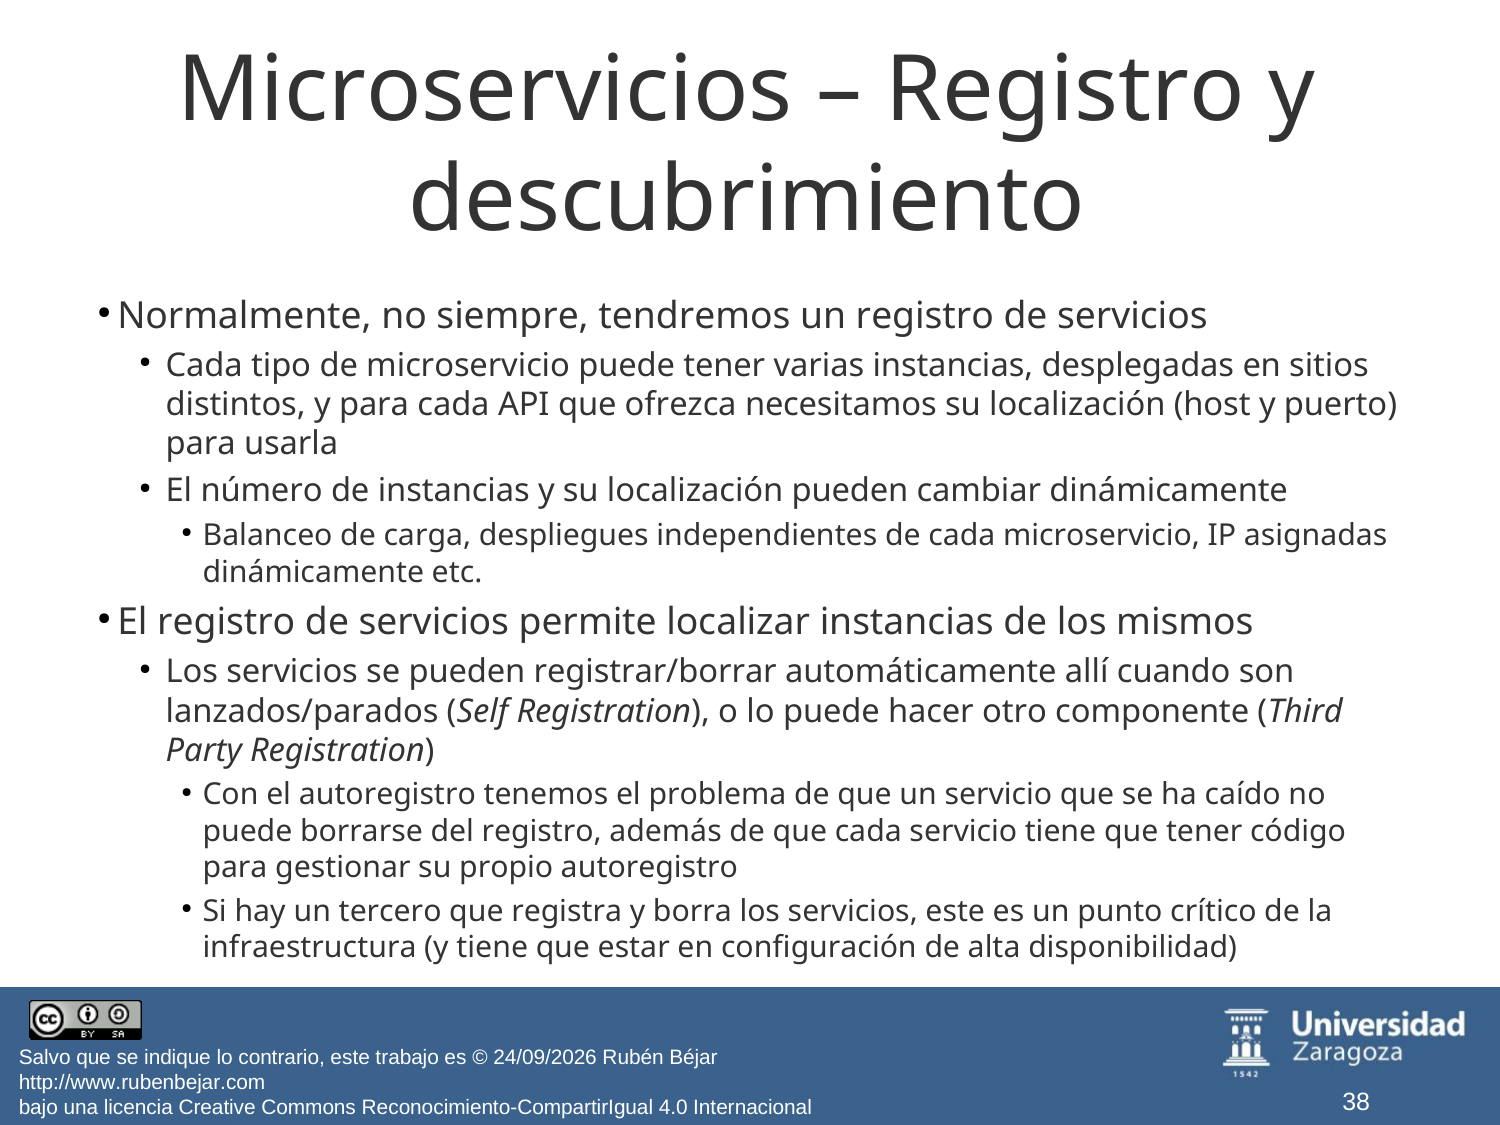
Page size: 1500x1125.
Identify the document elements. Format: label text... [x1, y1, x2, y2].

picture [0, 987, 1500, 1125]
list Normalmente, no siempre, tendremos un registro de servicios Cada tipo de microservicio puede tener varias instancias, desplegadas en sitios distintos, y para cada API que ofrezca necesitamos su localización (host y puerto) para usarla El número de instancias y su localización pueden cambiar dinámicamente Balanceo de carga, despliegues independientes de cada microservicio, IP asignadas dinámicamente etc. El registro de servicios permite localizar instancias de los mismos Los servicios se pueden registrar/borrar automáticamente allí cuando son lanzados/parados (Self Registration), o lo puede hacer otro componente (Third Party Registration) Con el autoregistro tenemos el problema de que un servicio que se ha caído no puede borrarse del registro, además de que cada servicio tiene que tener código para gestionar su propio autoregistro Si hay un tercero que registra y borra los servicios, este es un punto crítico de la infraestructura (y tiene que estar en configuración de alta disponibilidad) [82, 283, 1418, 981]
title Microservicios – Registro y descubrimiento [74, 20, 1420, 257]
